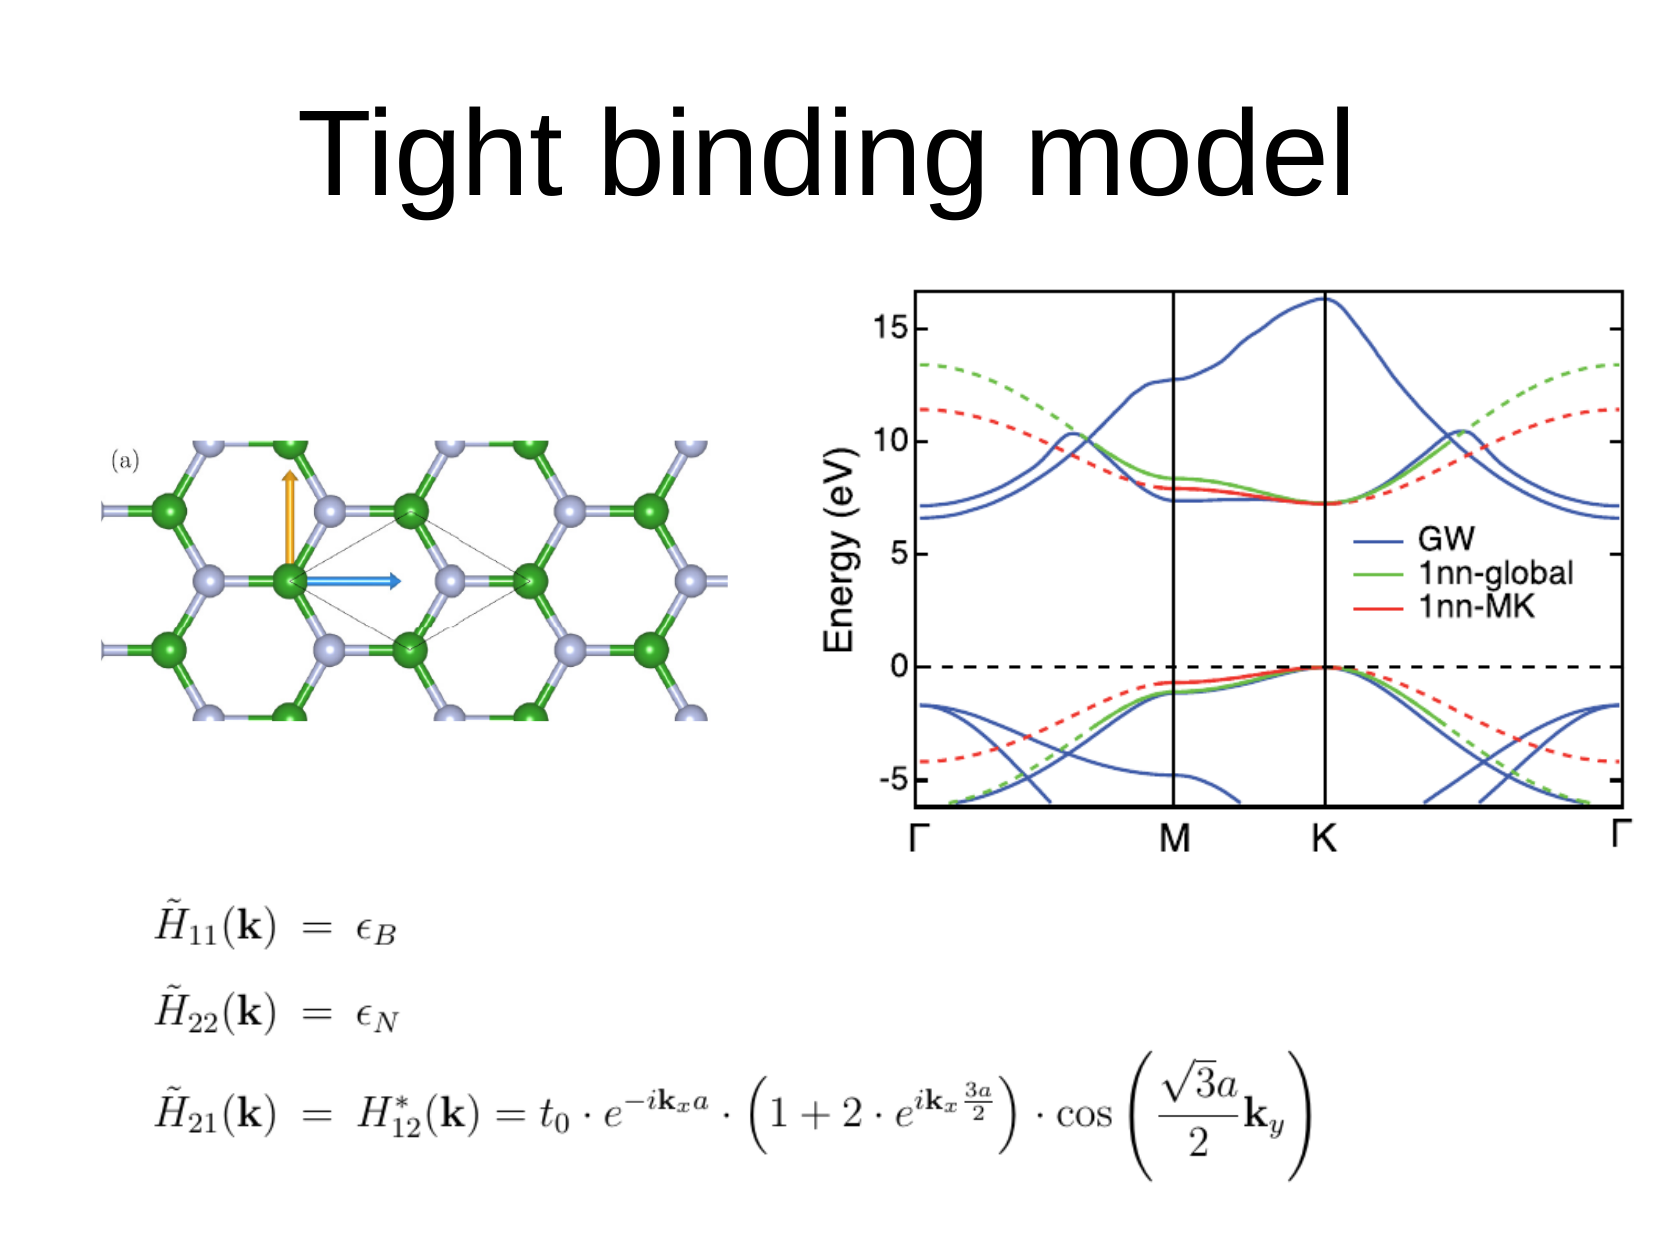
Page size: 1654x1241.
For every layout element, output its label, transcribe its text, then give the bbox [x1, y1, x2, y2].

title Tight binding model [82, 49, 1571, 257]
picture [111, 262, 1654, 1201]
picture [58, 412, 751, 730]
